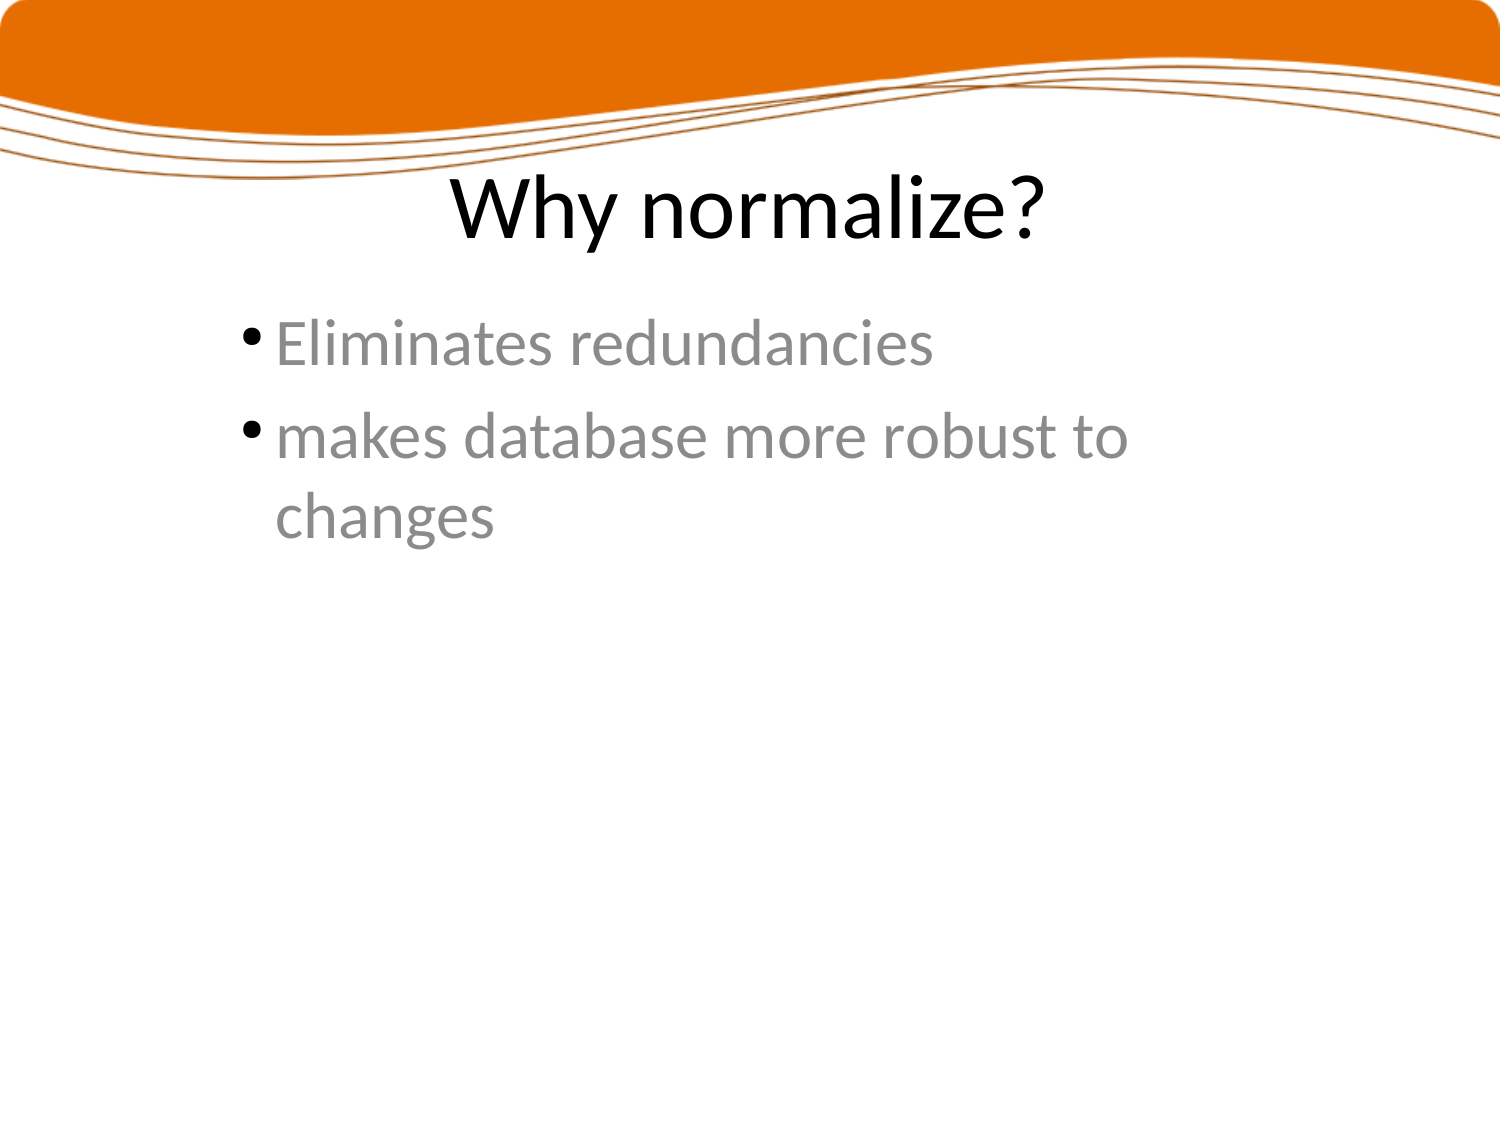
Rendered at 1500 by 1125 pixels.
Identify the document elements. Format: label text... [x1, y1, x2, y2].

title Why normalize? [75, 125, 1425, 279]
subtitle Eliminates redundancies makes database more robust to changes [225, 290, 1275, 988]
picture [0, 0, 1500, 180]
